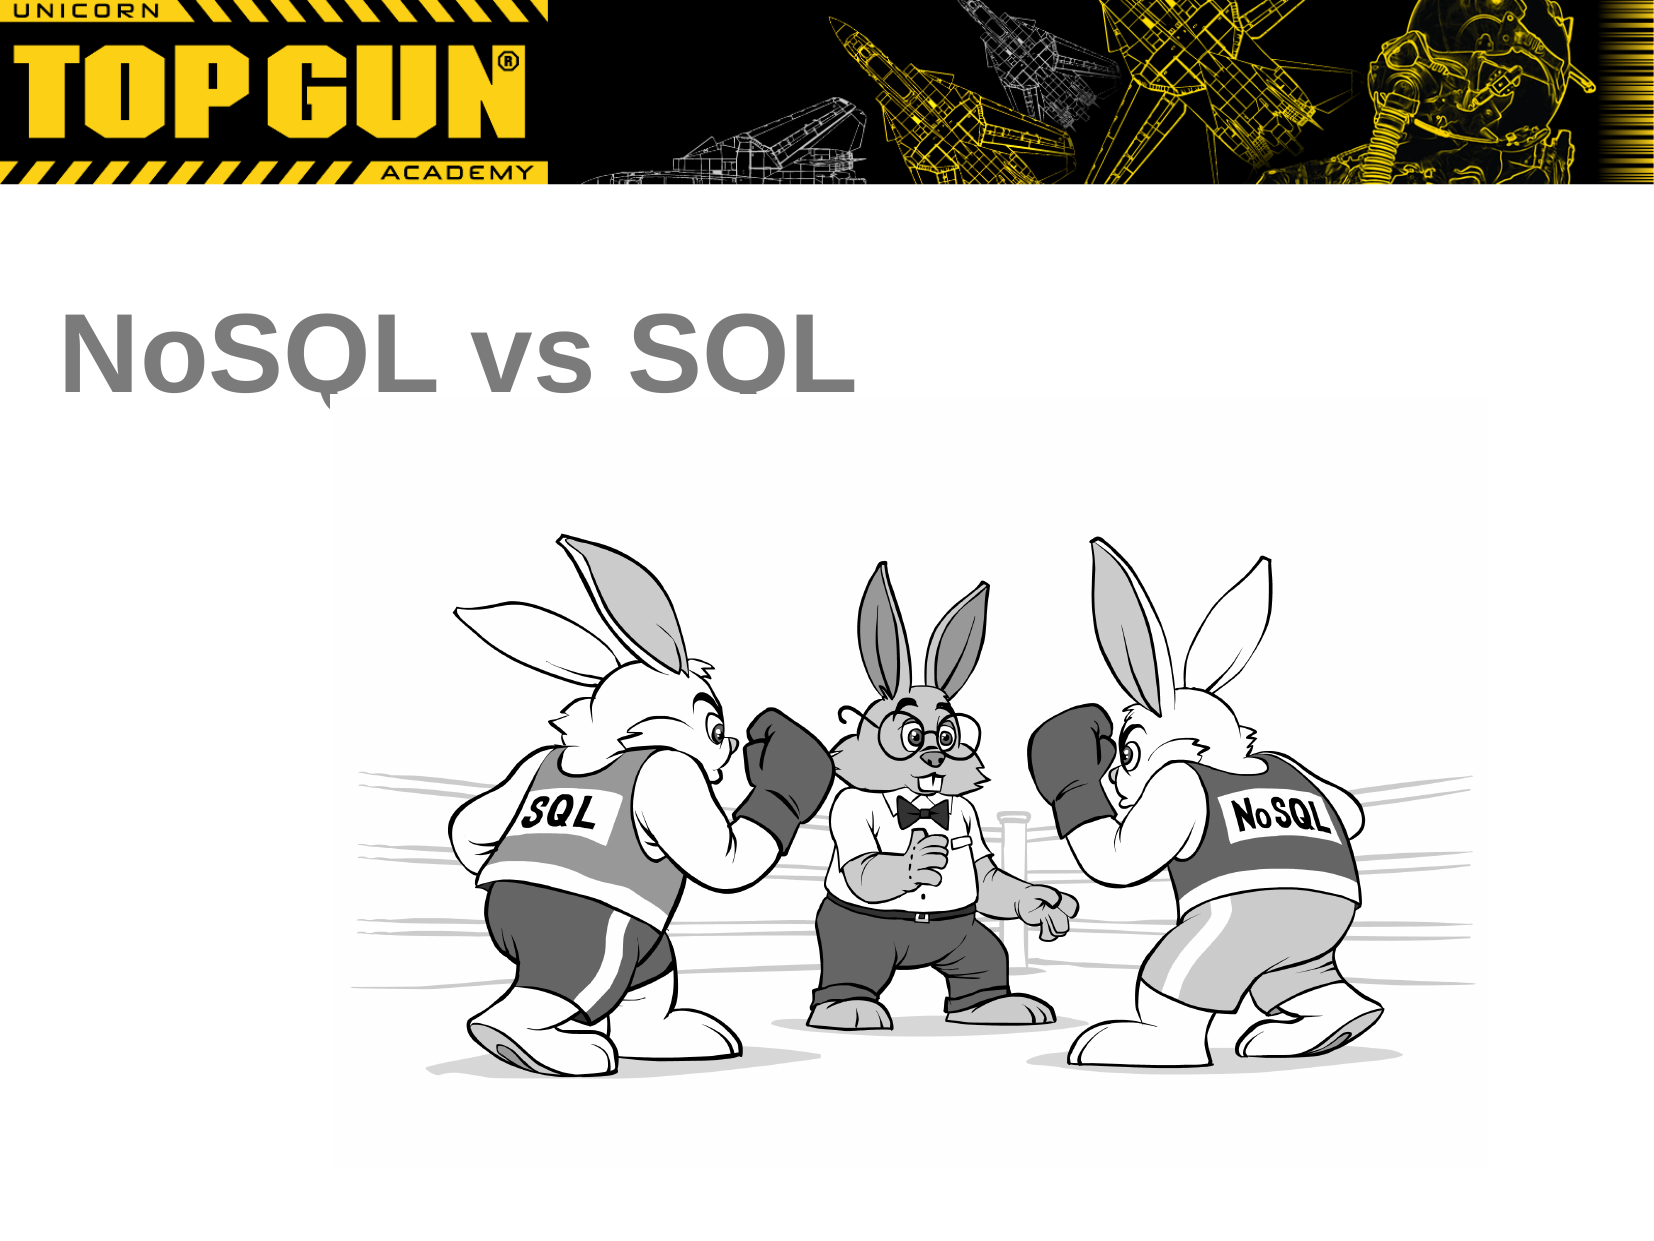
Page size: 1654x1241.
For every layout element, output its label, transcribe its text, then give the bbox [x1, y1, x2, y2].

title NoSQL vs SQL [59, 261, 1595, 421]
picture [330, 395, 1489, 1168]
